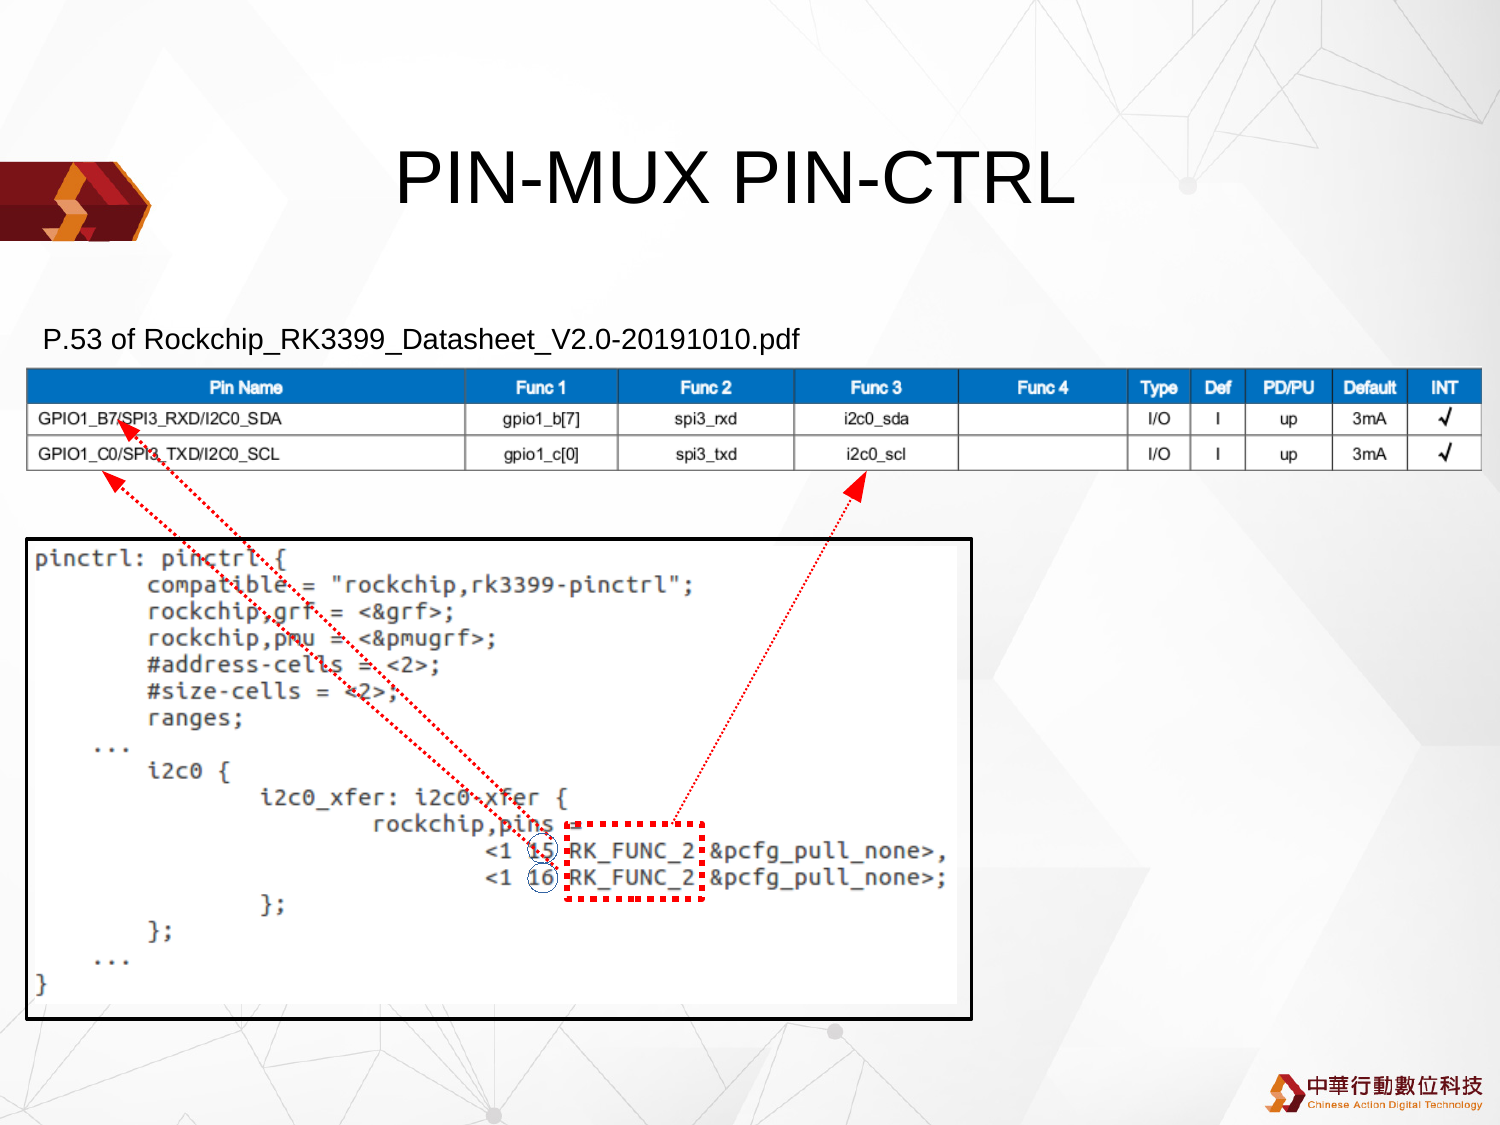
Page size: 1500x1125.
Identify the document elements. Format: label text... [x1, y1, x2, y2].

title PIN-MUX PIN-CTRL [107, 101, 1367, 255]
picture [0, 0, 1500, 1125]
text_box P.53 of Rockchip_RK3399_Datasheet_V2.0-20191010.pdf [27, 313, 897, 373]
